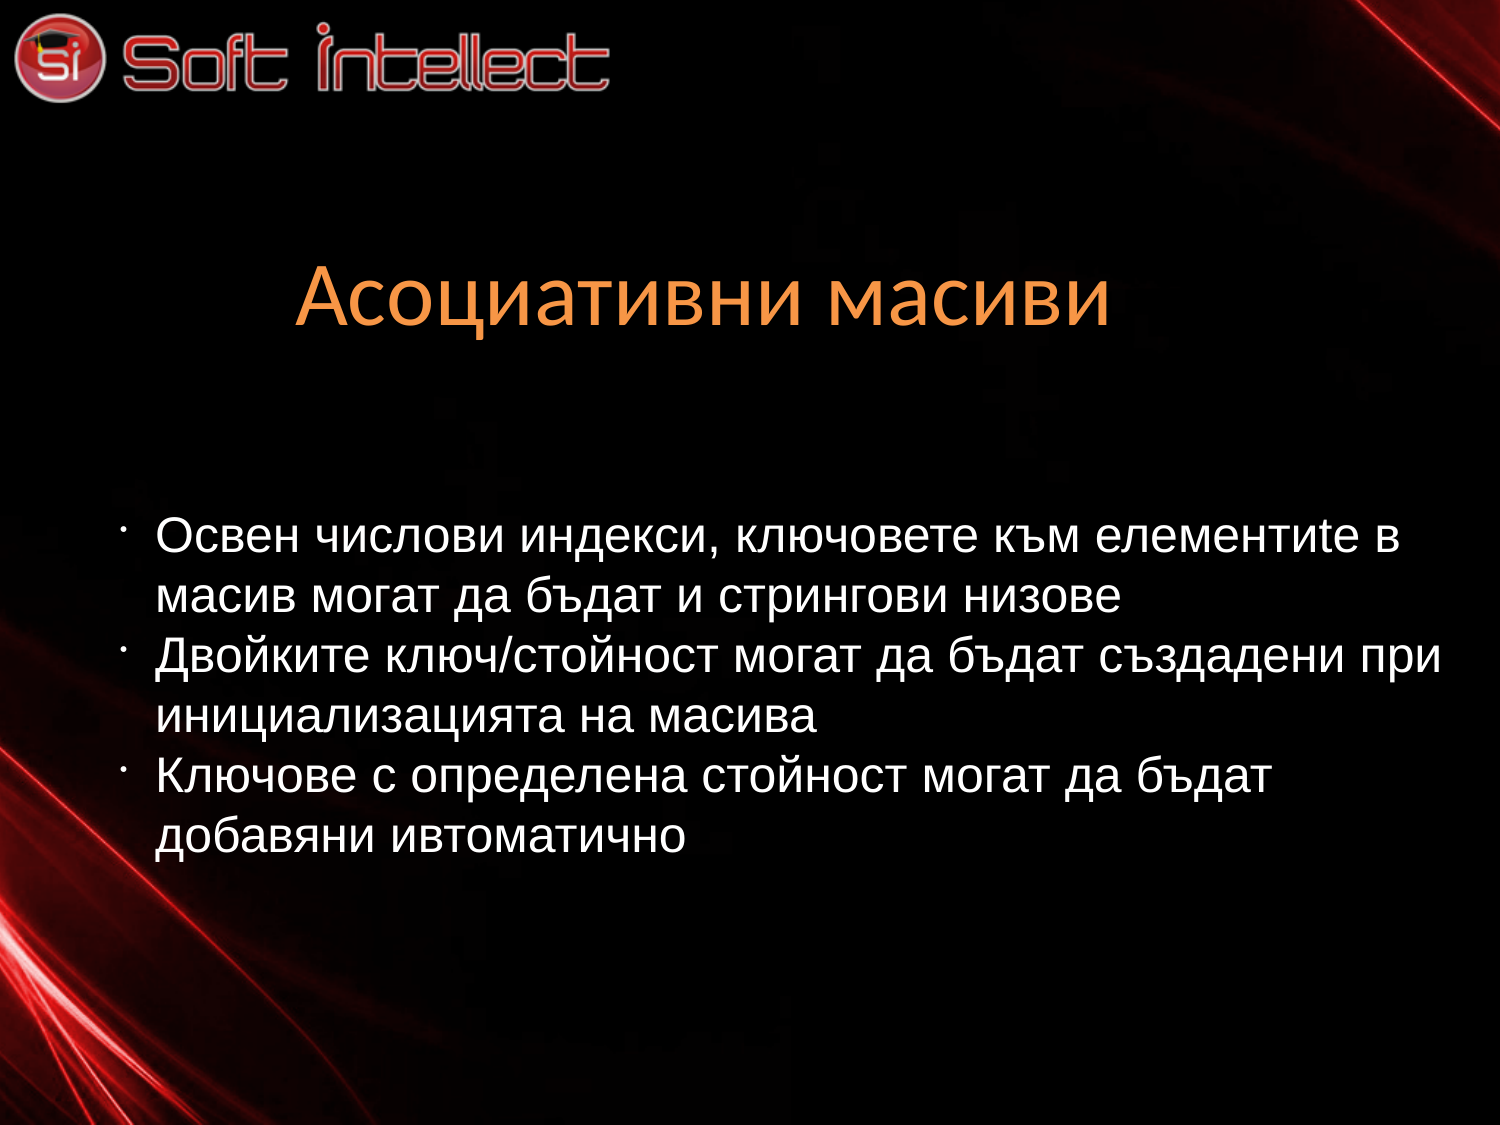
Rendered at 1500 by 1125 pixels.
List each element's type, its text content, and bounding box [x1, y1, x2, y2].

picture [0, 0, 1500, 1125]
text_box Освен числови индекси, ключовете към елементиte в масив могат да бъдат и стрингови низове Двойките ключ/стойност могат да бъдат създадени при инициализацията на масива Ключове с определена стойност могат да бъдат добавяни ивтоматично [104, 495, 1470, 825]
text_box Асоциативни масиви [29, 195, 1380, 382]
